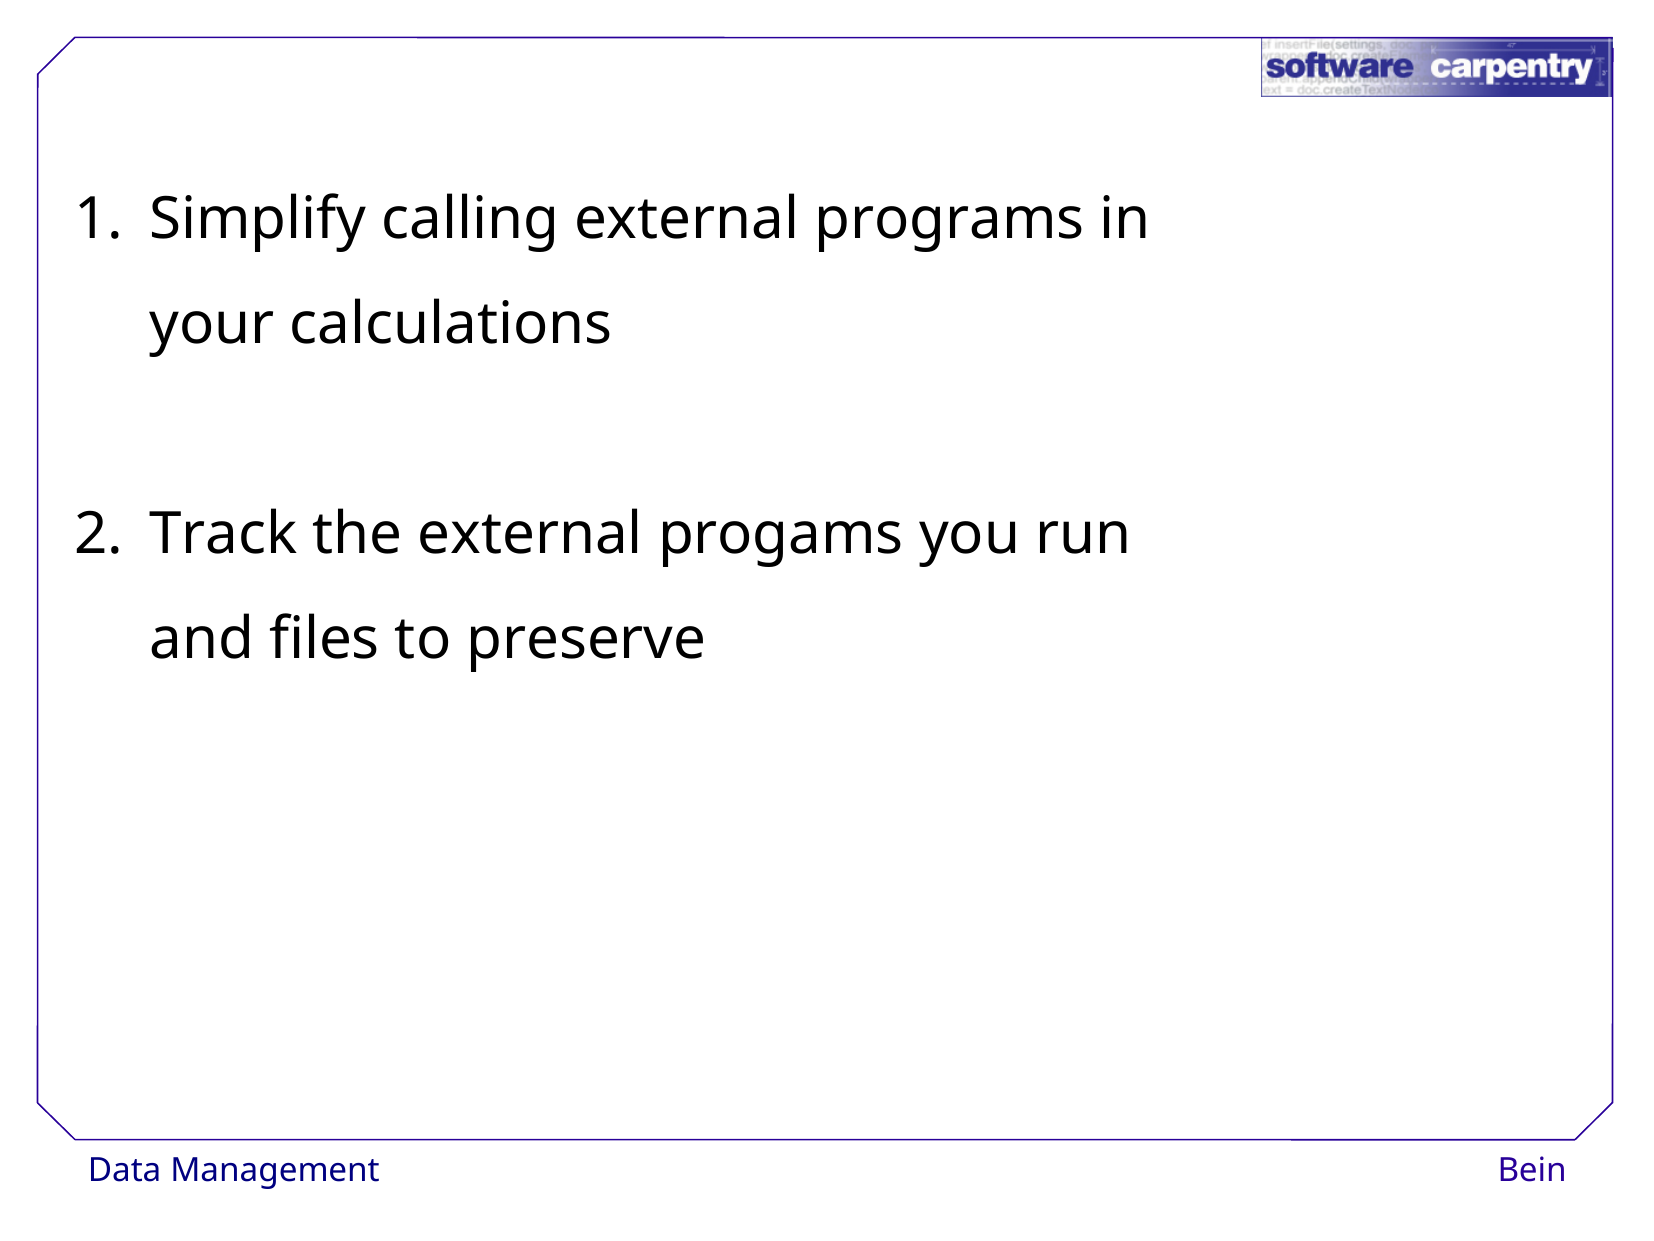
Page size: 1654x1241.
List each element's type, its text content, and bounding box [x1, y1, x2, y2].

text_box 1. Simplify calling external programs in your calculations 2. Track the external progams you run and files to preserve [59, 138, 1316, 679]
picture [1261, 39, 1613, 97]
